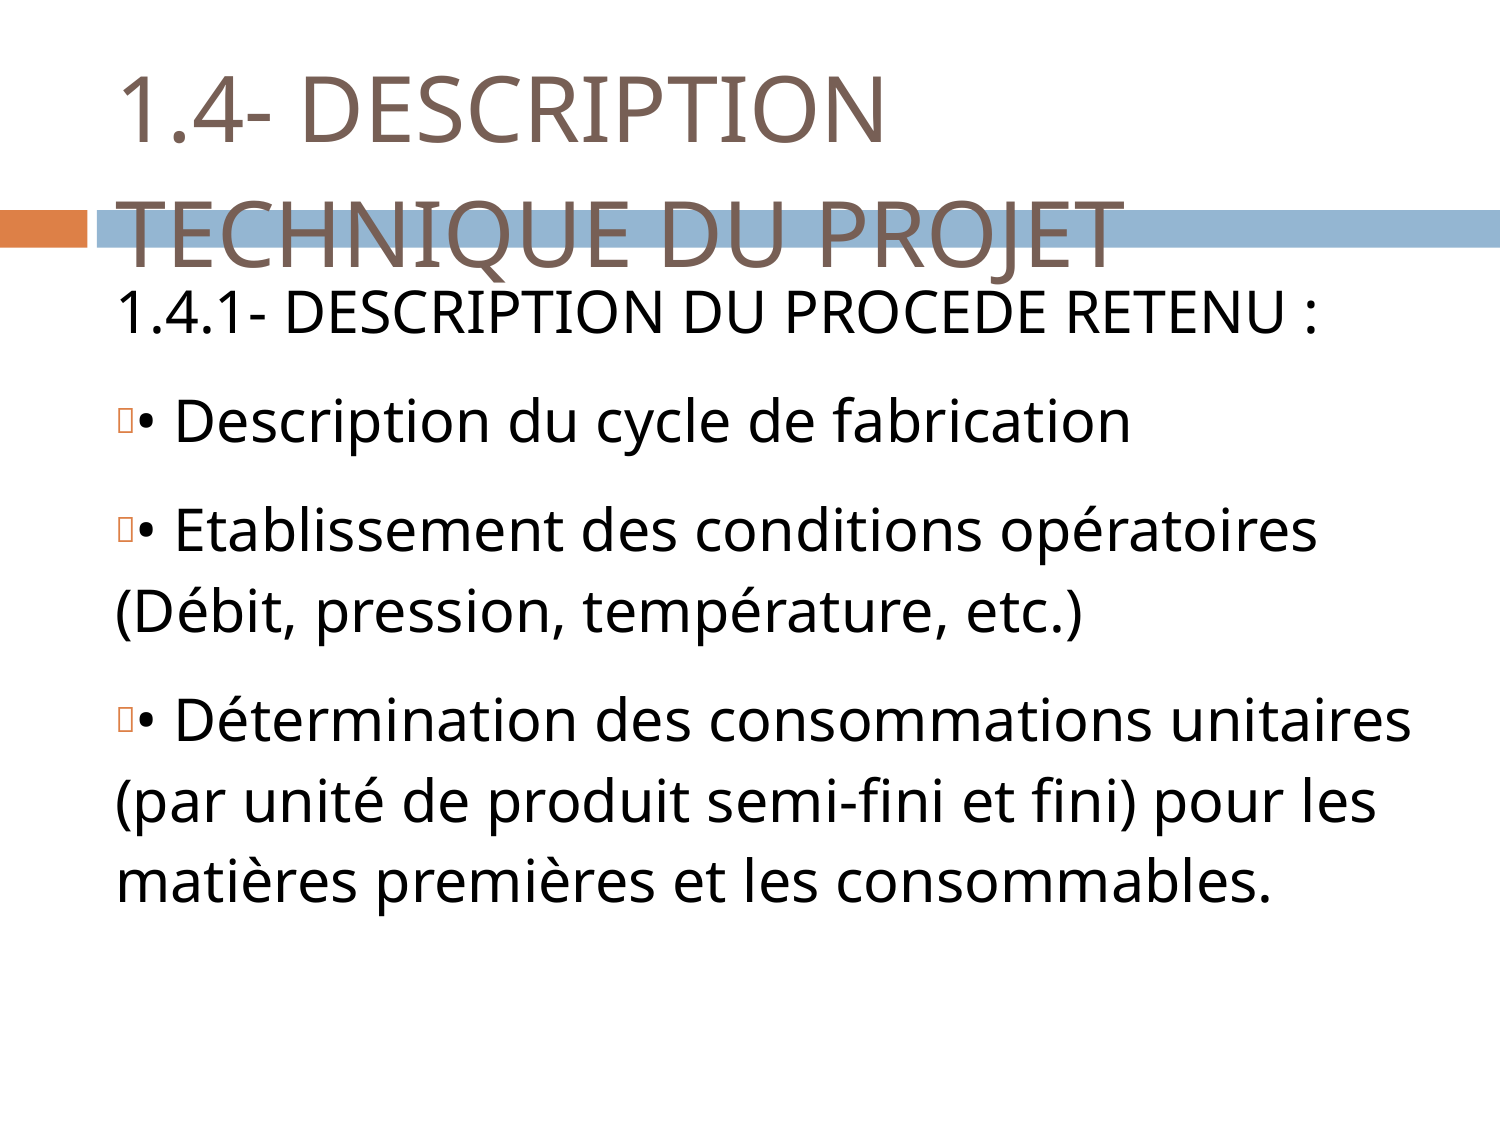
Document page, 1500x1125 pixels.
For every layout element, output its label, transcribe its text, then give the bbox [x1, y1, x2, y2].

list 1.4.1- DESCRIPTION DU PROCEDE RETENU : • Description du cycle de fabrication • Etablissement des conditions opératoires (Débit, pression, température, etc.) • Détermination des consommations unitaires (par unité de produit semi-fini et fini) pour les matières premières et les consommables. [100, 262, 1439, 1001]
title 1.4- DESCRIPTION TECHNIQUE DU PROJET [100, 37, 1439, 200]
